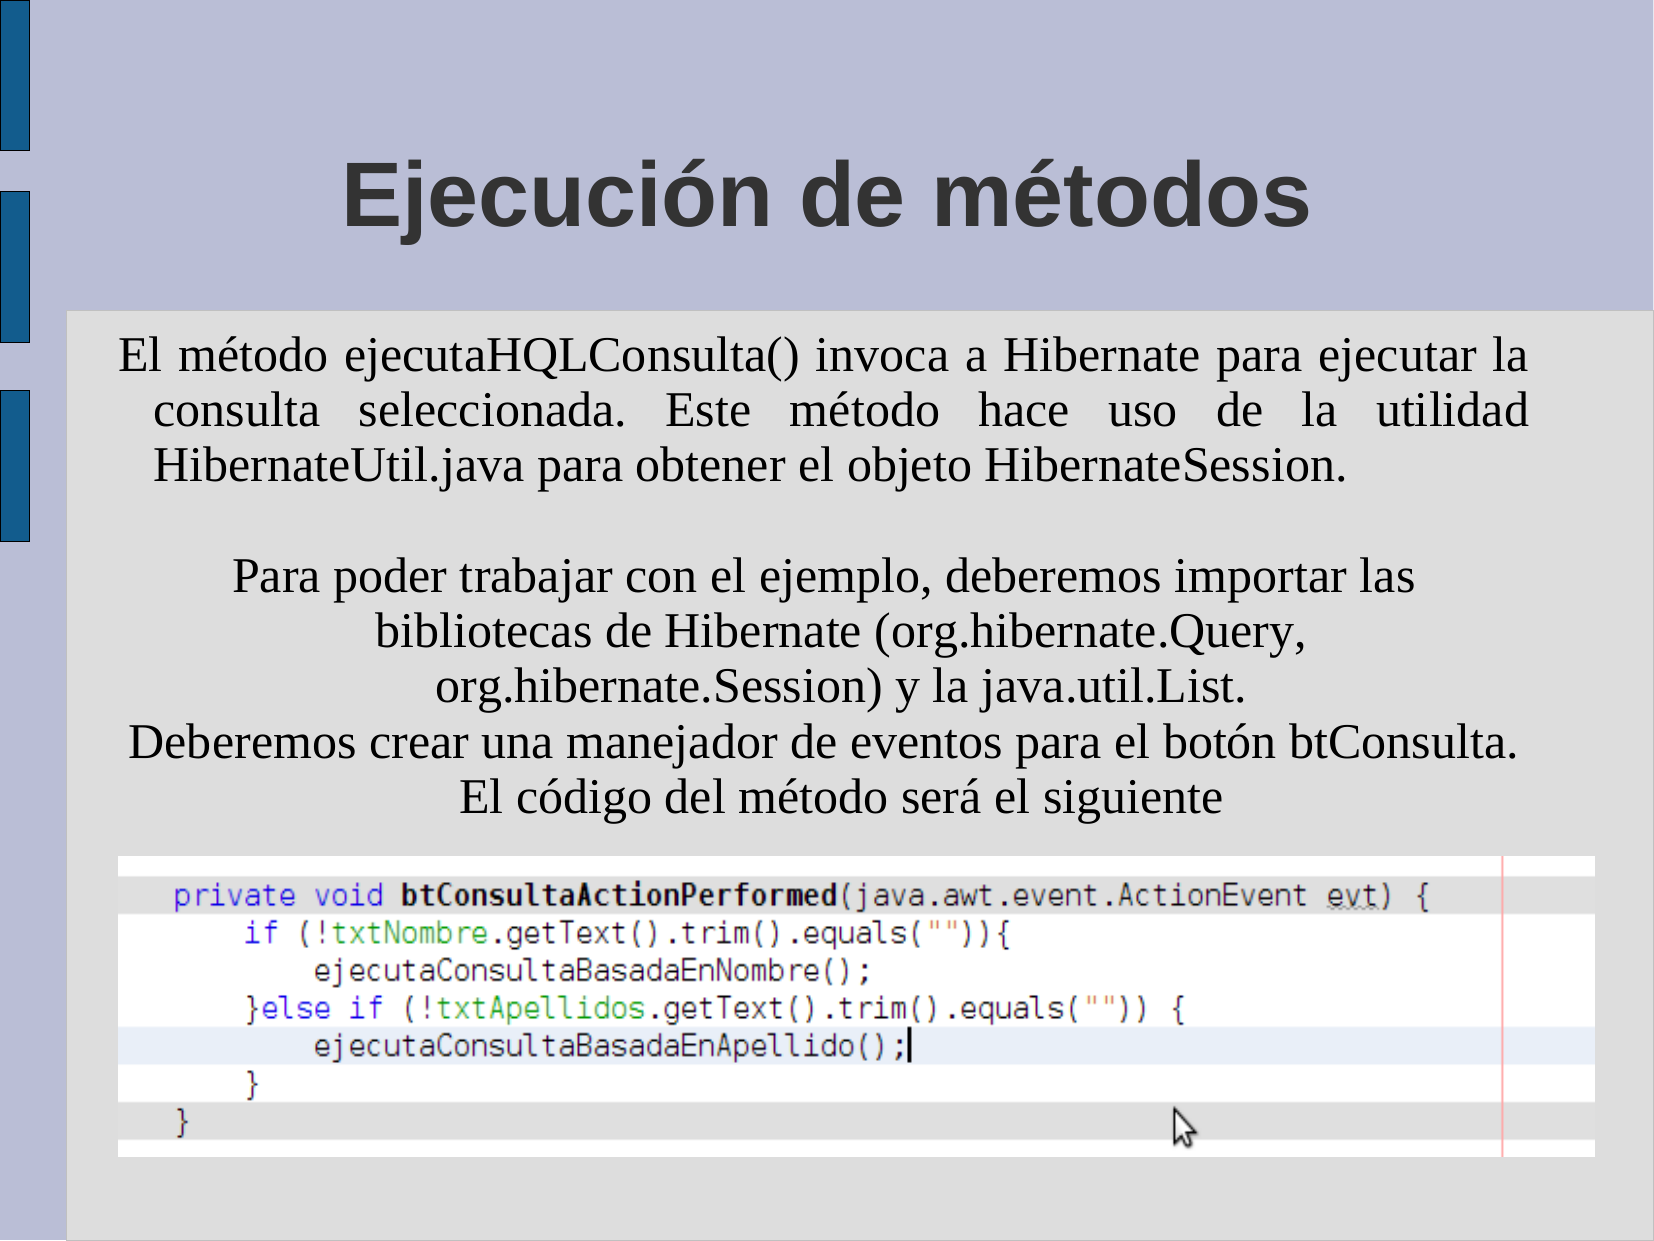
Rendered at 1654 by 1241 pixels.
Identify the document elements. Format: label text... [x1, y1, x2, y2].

picture [118, 856, 1595, 1157]
subtitle El método ejecutaHQLConsulta() invoca a Hibernate para ejecutar la consulta seleccionada. Este método hace uso de la utilidad HibernateUtil.java para obtener el objeto HibernateSession. Para poder trabajar con el ejemplo, deberemos importar las bibliotecas de Hibernate (org.hibernate.Query, org.hibernate.Session) y la java.util.List. Deberemos crear una manejador de eventos para el botón btConsulta. El código del método será el siguiente [118, 321, 1531, 856]
title Ejecución de métodos [121, 98, 1534, 291]
